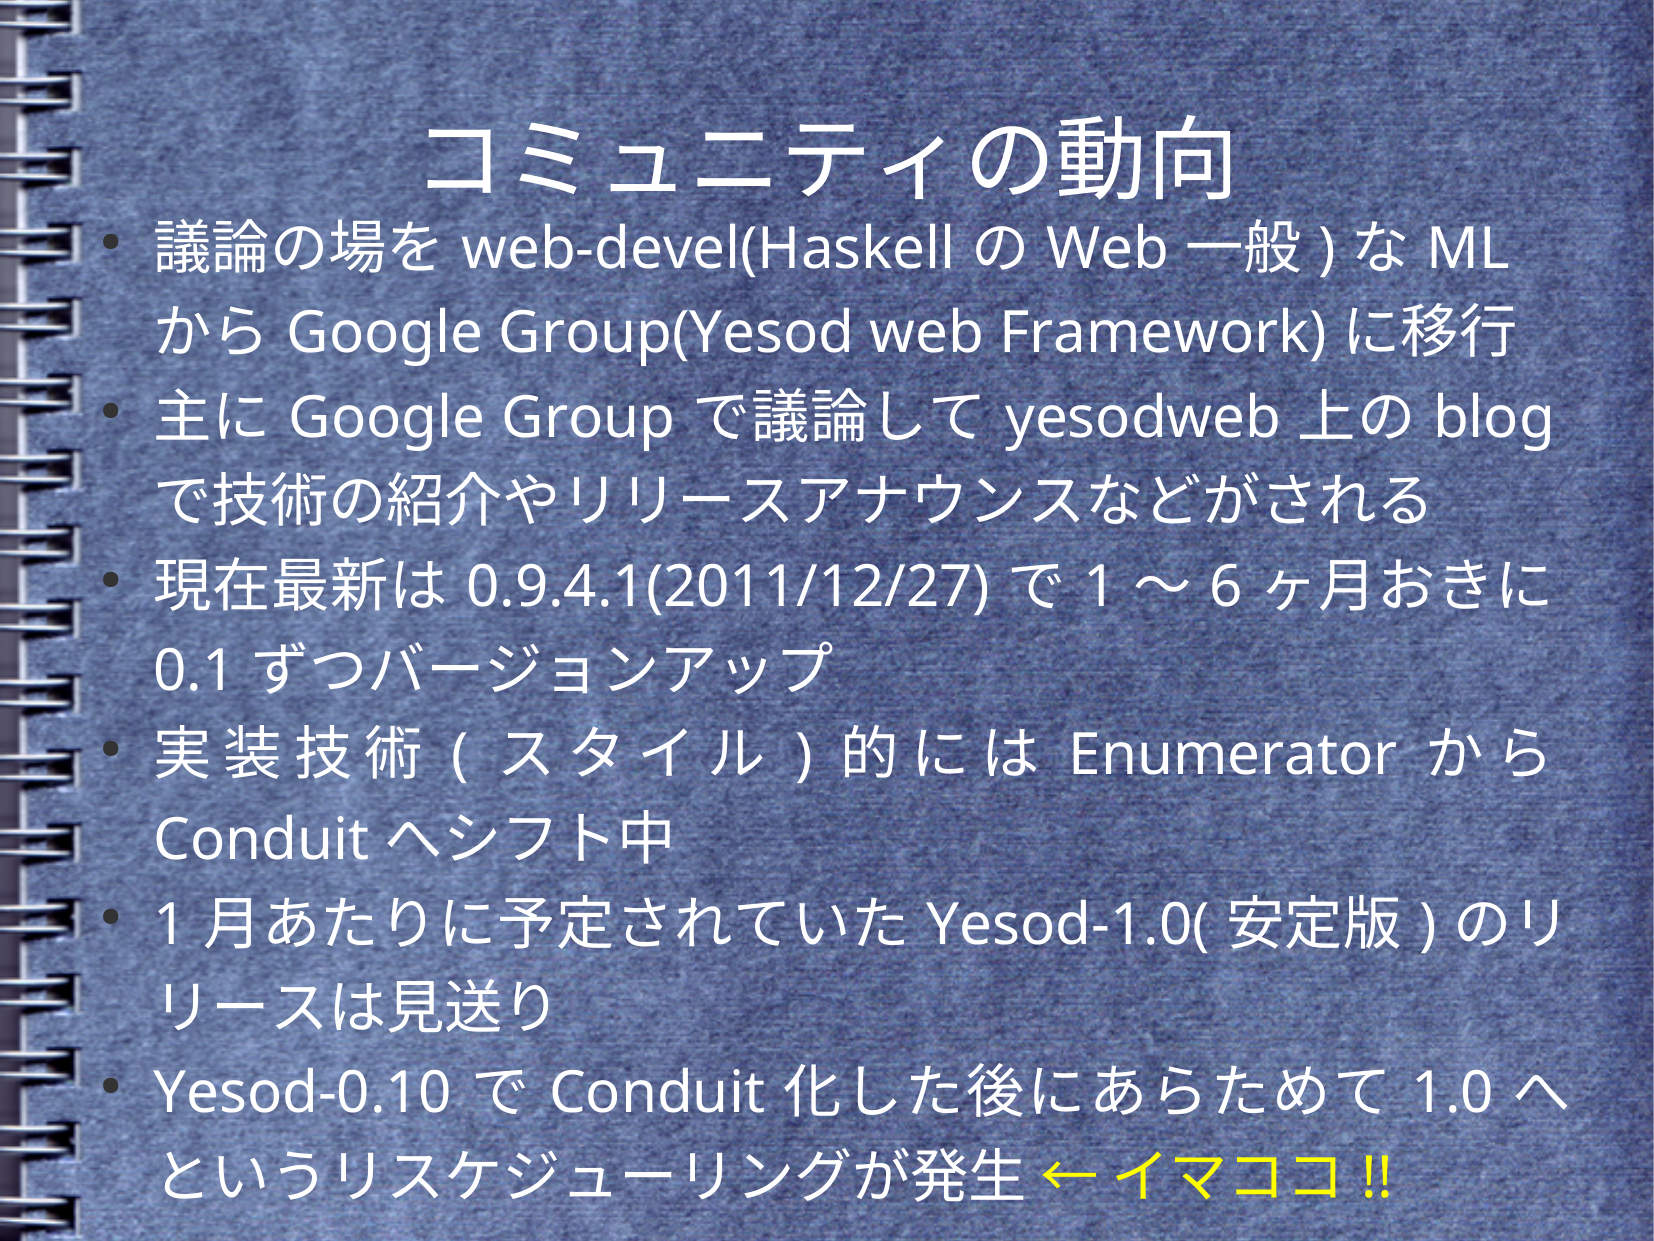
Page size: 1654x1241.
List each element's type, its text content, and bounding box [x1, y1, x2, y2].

list 議論の場をweb-devel(HaskellのWeb一般)なMLからGoogle Group(Yesod web Framework)に移行 主にGoogle Groupで議論してyesodweb上のblogで技術の紹介やリリースアナウンスなどがされる 現在最新は0.9.4.1(2011/12/27)で1〜6ヶ月おきに0.1ずつバージョンアップ 実装技術(スタイル)的にはEnumeratorからConduitへシフト中 1月あたりに予定されていたYesod-1.0(安定版)のリリースは見送り Yesod-0.10でConduit化した後にあらためて1.0へというリスケジューリングが発生 ← イマココ!! [82, 200, 1571, 1240]
picture [0, 0, 1654, 1241]
title コミュニティの動向 [82, 49, 1571, 200]
